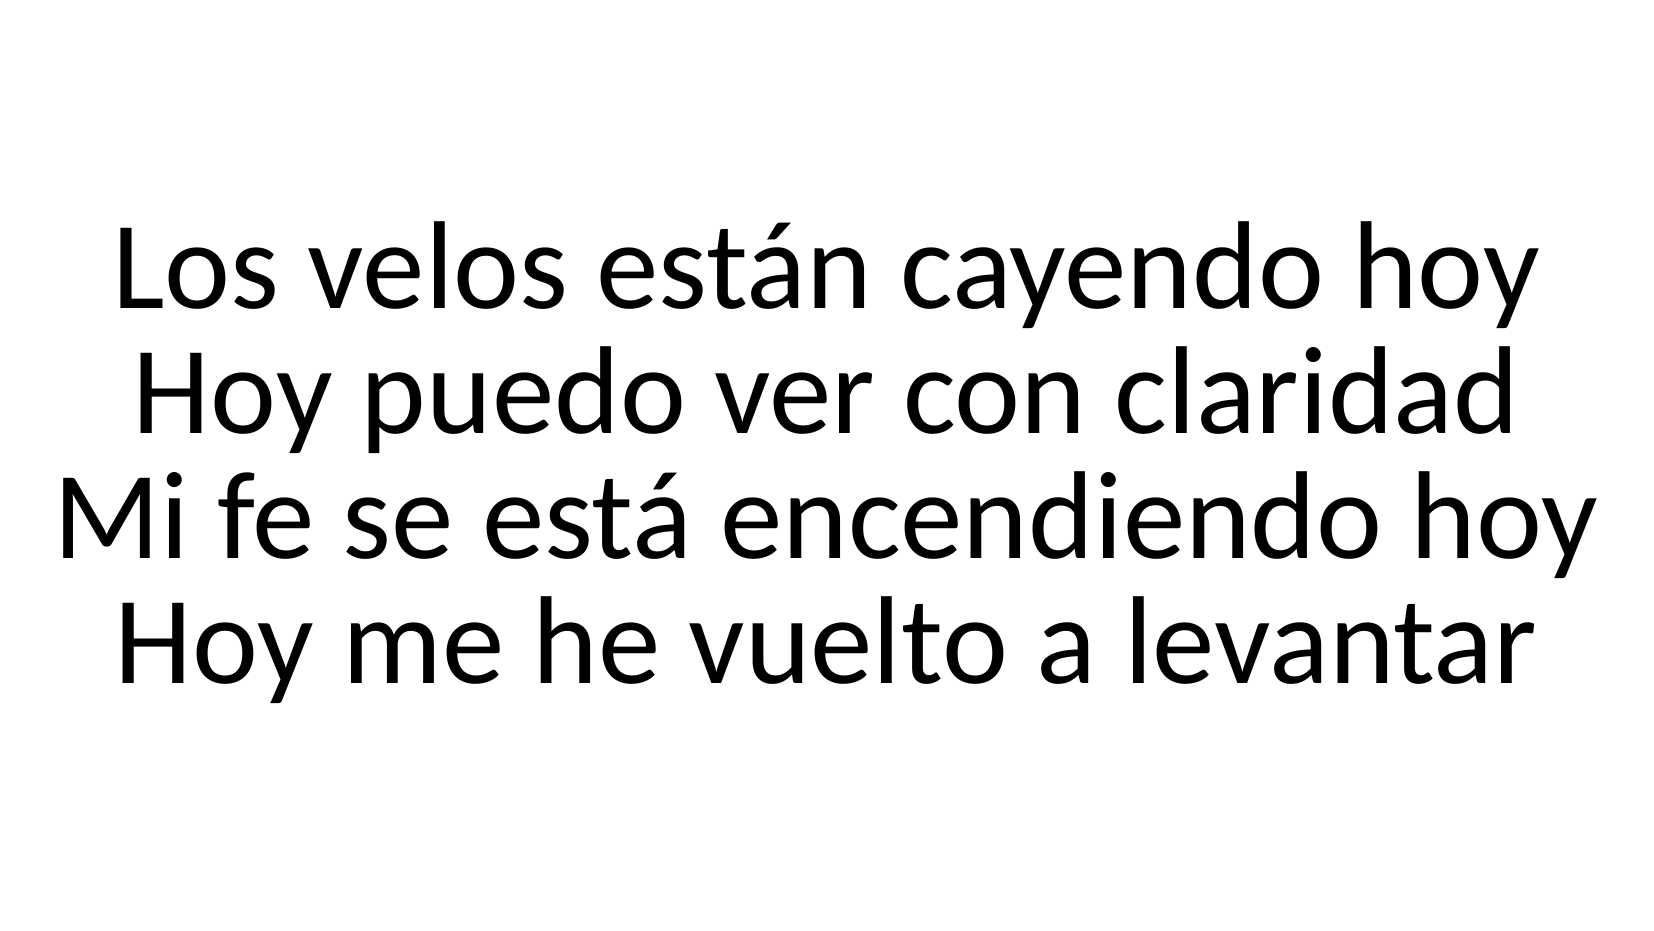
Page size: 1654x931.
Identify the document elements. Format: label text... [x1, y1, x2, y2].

title Los velos están cayendo hoy Hoy puedo ver con claridad Mi fe se está encendiendo hoy Hoy me he vuelto a levantar [0, 0, 1654, 931]
